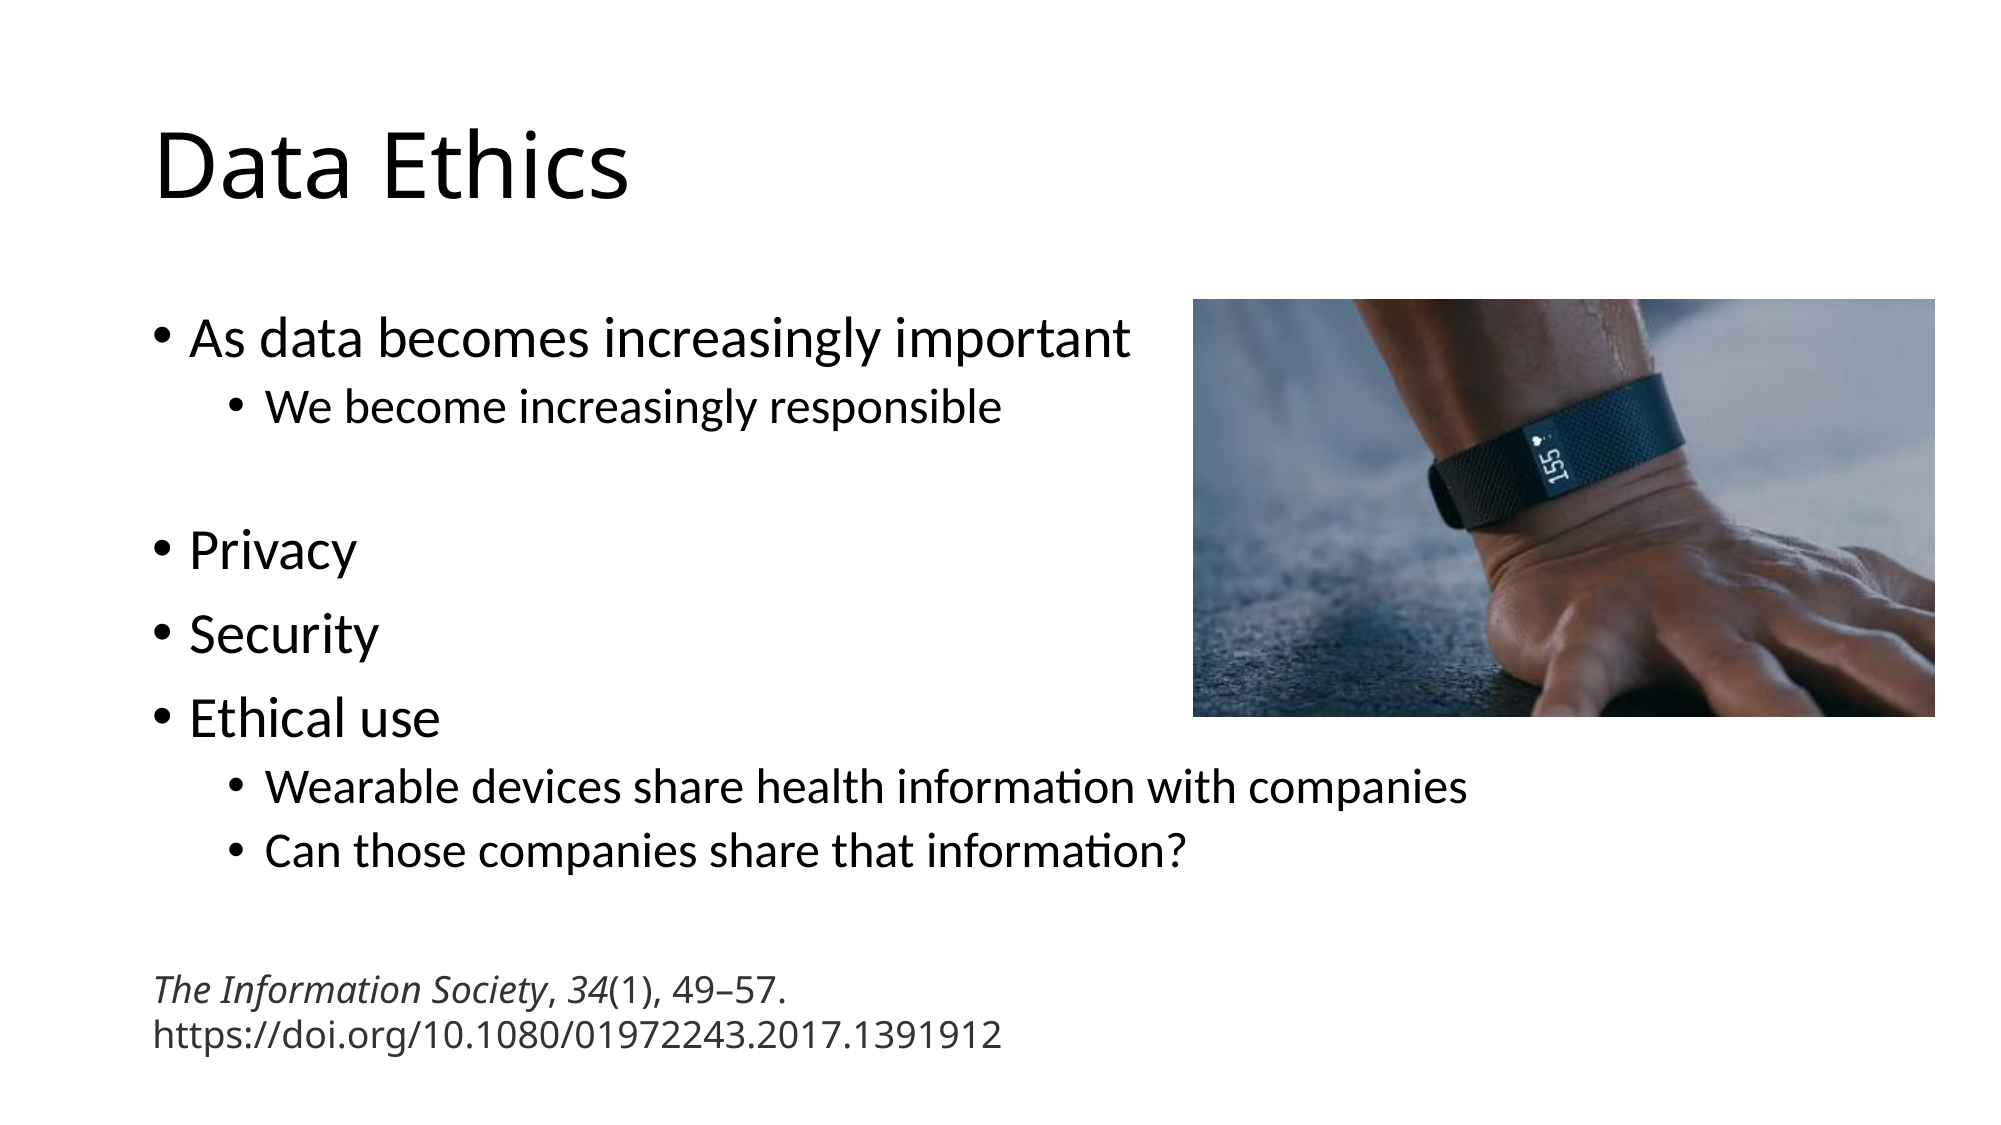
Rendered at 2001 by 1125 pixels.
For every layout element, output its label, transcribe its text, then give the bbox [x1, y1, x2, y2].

list As data becomes increasingly important We become increasingly responsible Privacy Security Ethical use Wearable devices share health information with companies Can those companies share that information? [137, 299, 1863, 1014]
text_box The Information Society, 34(1), 49–57. https://doi.org/10.1080/01972243.2017.1391912 [137, 958, 1138, 1064]
title Data Ethics [137, 59, 1863, 278]
picture [1193, 299, 1935, 717]
